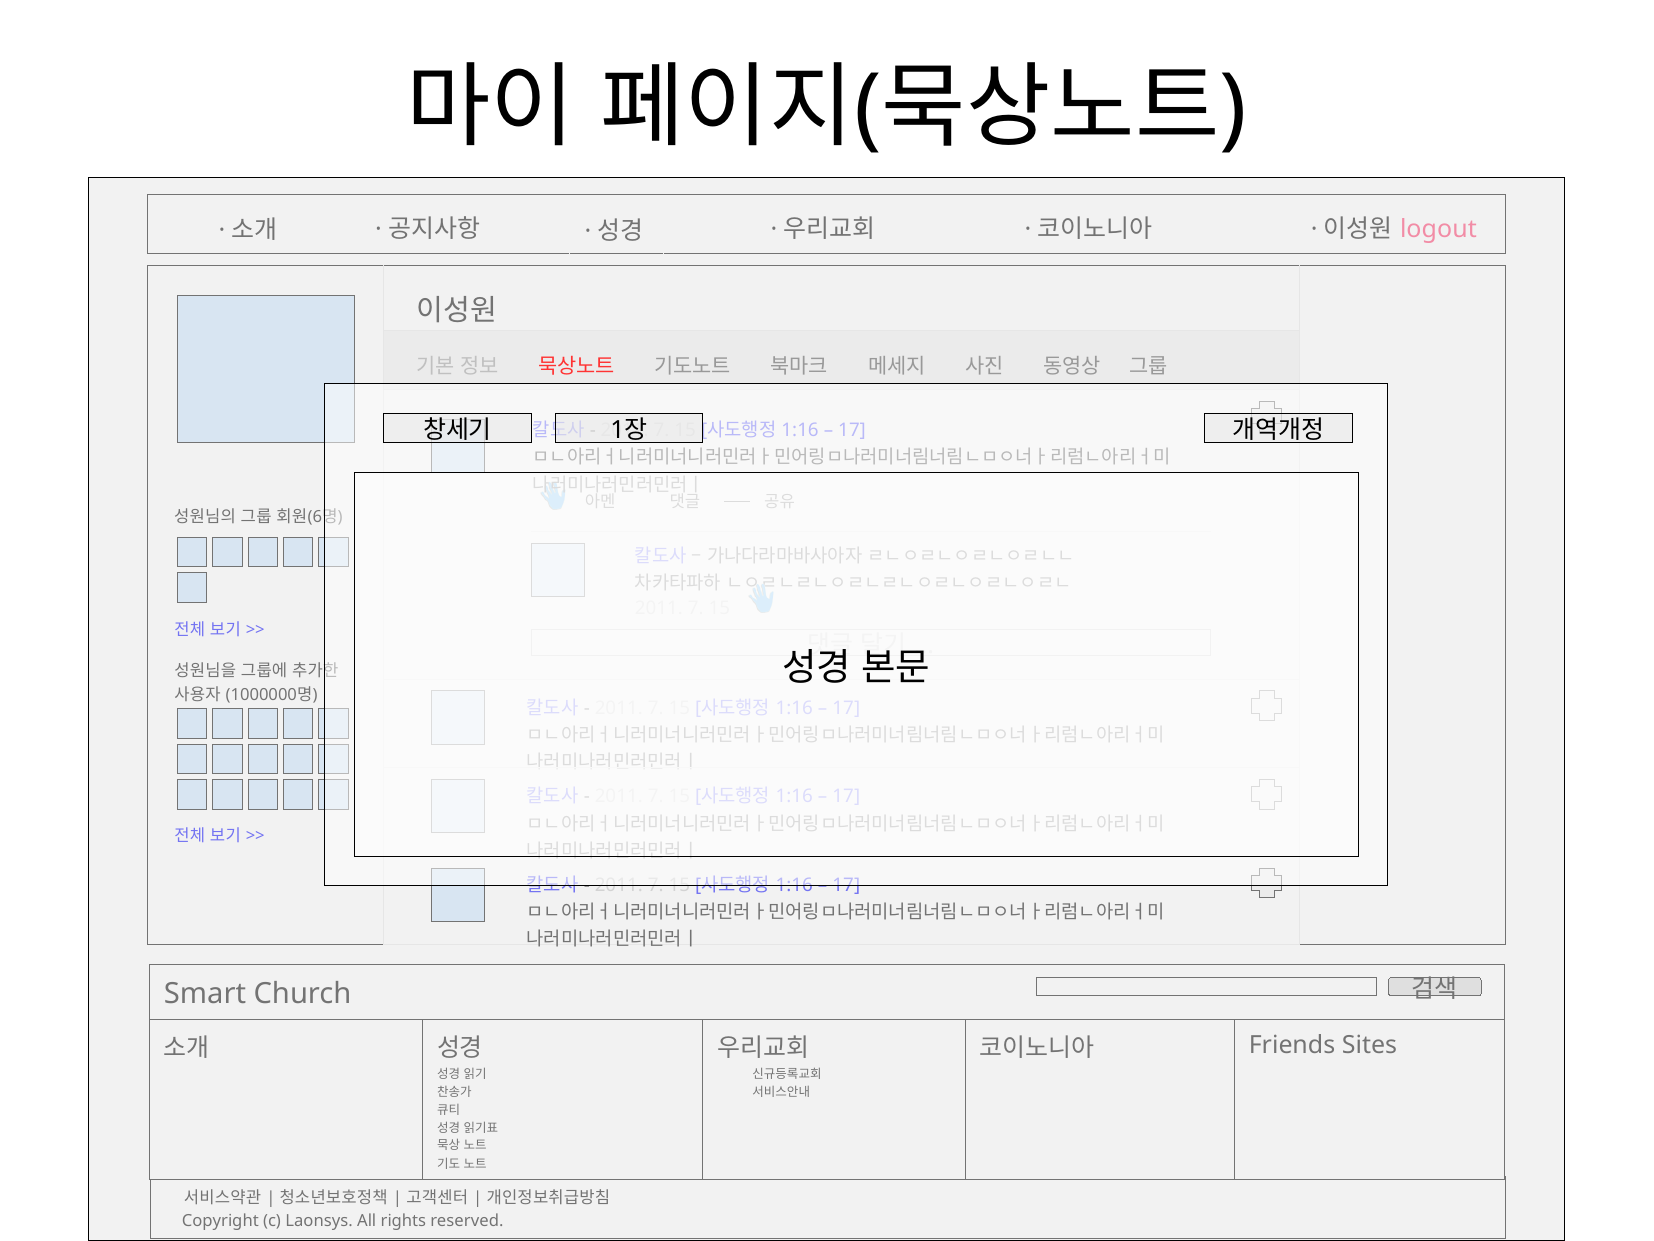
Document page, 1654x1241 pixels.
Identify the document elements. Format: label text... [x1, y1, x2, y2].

text_box 개역개정 [1204, 413, 1353, 443]
text_box [88, 177, 1565, 1241]
text_box 창세기 [383, 413, 532, 443]
text_box 1장 [555, 413, 703, 443]
text_box 성경 본문 [354, 472, 1359, 857]
text_box 기본 정보 묵상노트 기도노트 북마크 메세지 사진 동영상 그룹 [401, 341, 1270, 382]
title 마이 페이지(묵상노트) [82, 42, 1571, 155]
